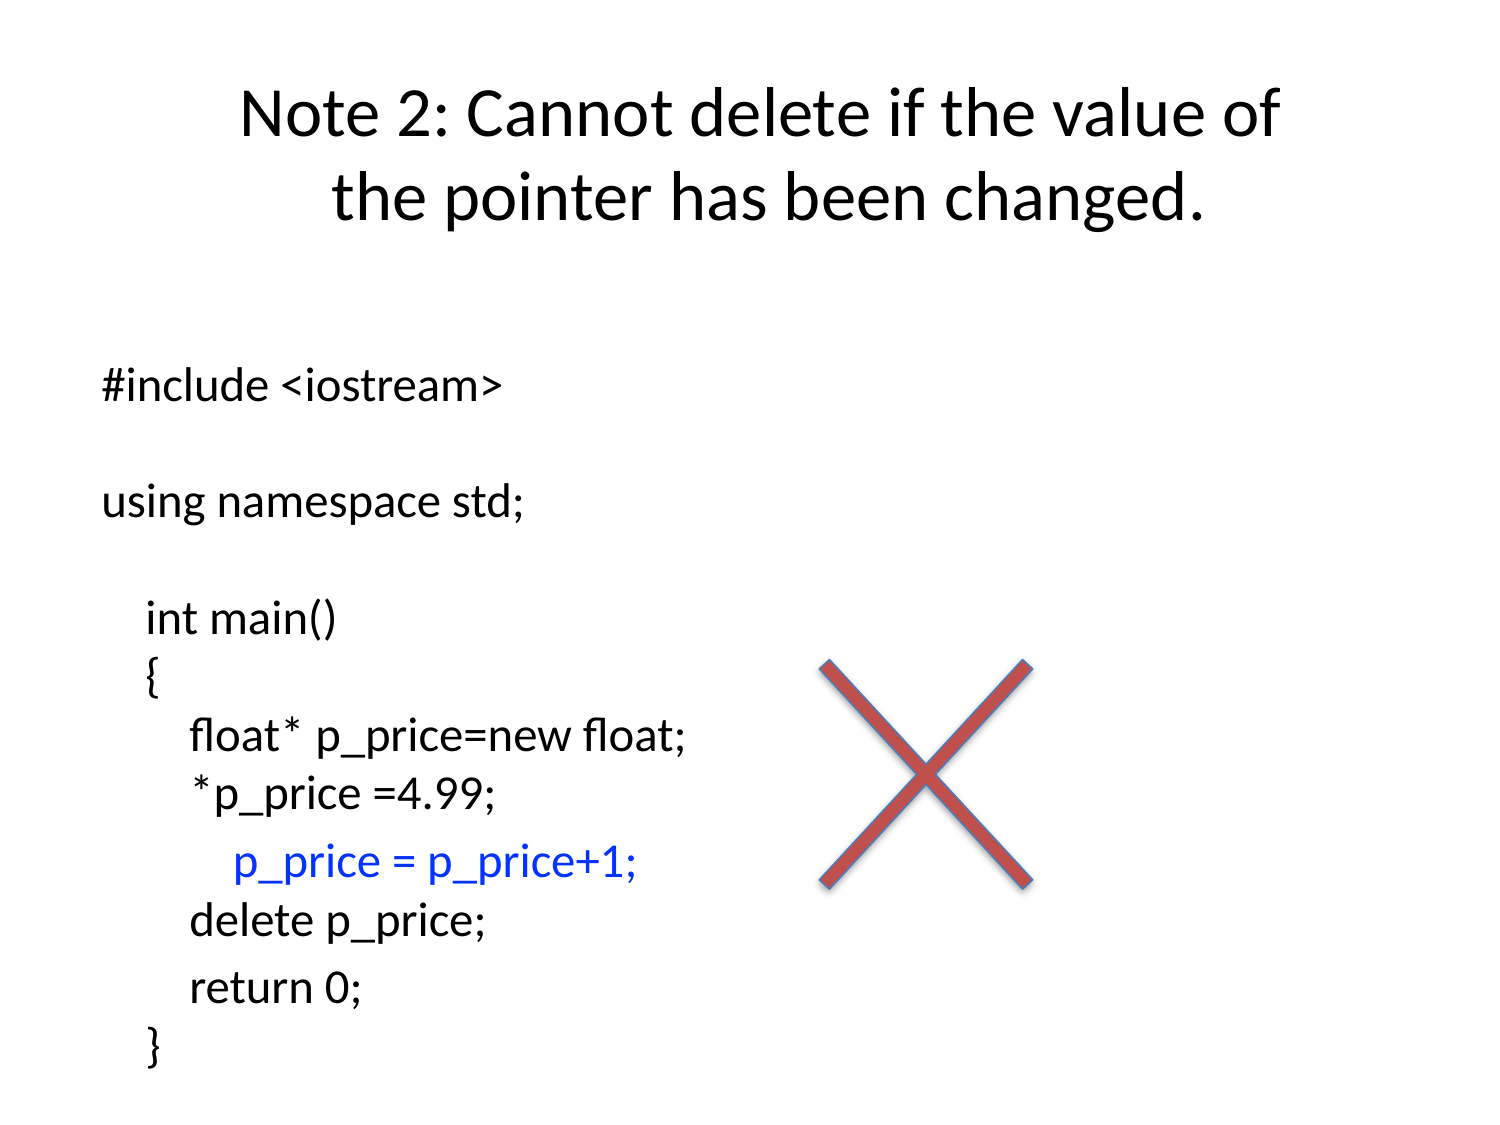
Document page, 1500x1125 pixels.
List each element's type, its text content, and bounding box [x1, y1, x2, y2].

list #include <iostream> using namespace std; int main() { float* p_price=new float; *p_price =4.99; p_price = p_price+1; delete p_price; return 0; } [86, 345, 1437, 1088]
title Note 2: Cannot delete if the value of the pointer has been changed. [86, 56, 1437, 244]
text_box [819, 659, 1033, 890]
